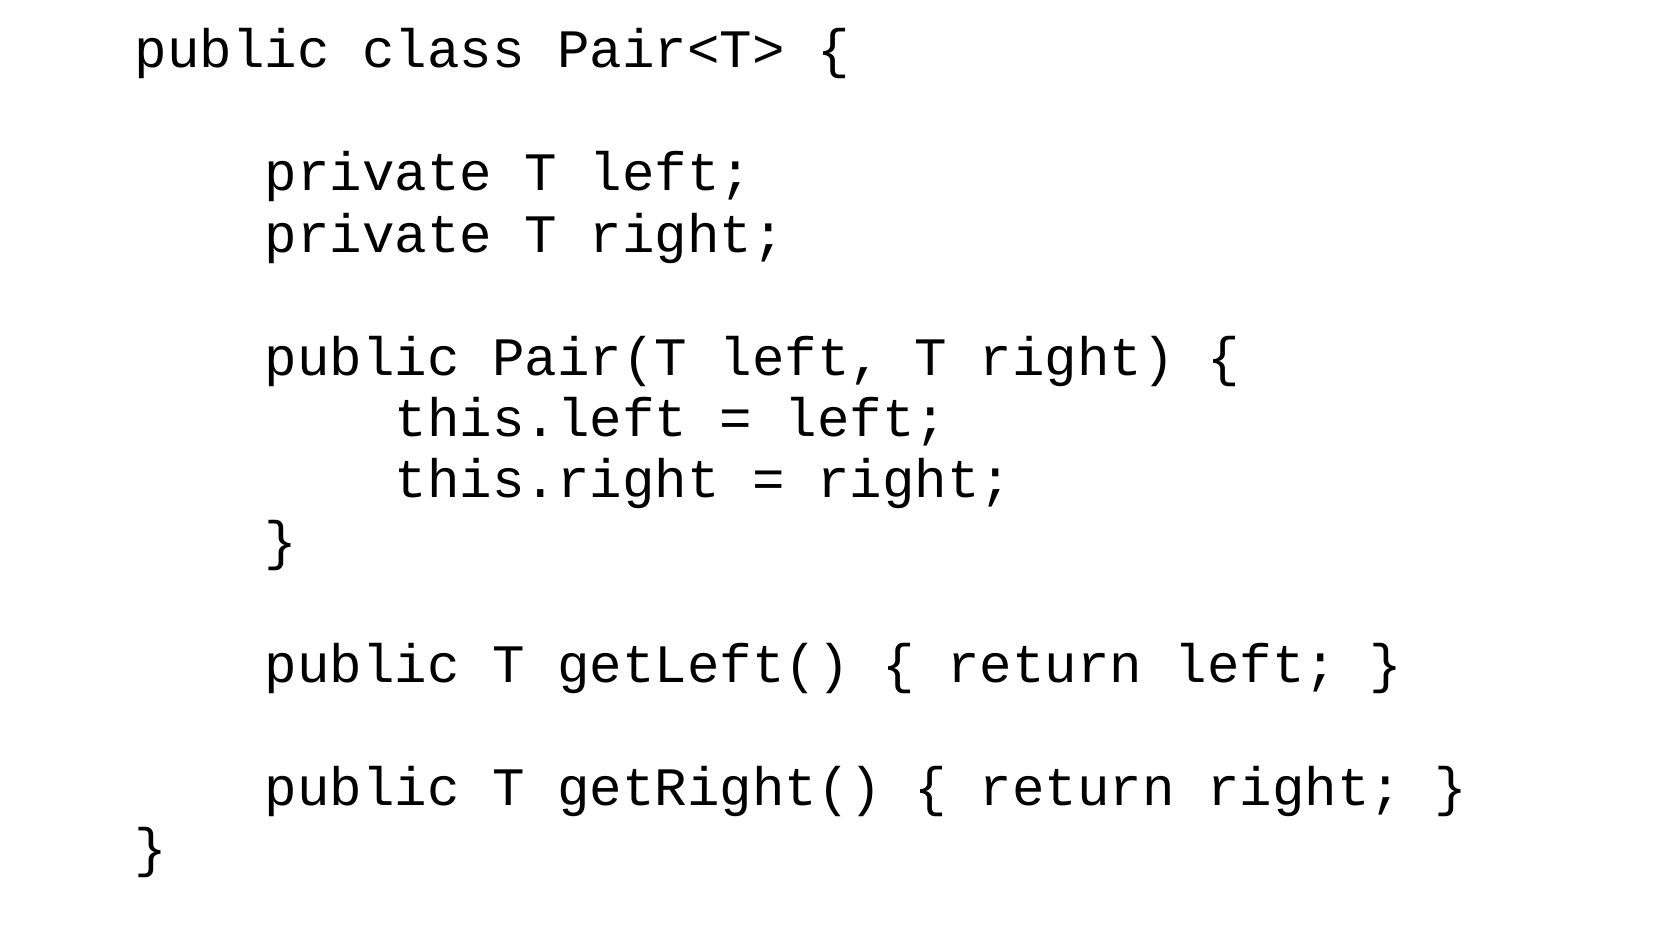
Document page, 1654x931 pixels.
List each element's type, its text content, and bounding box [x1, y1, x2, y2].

text_box public class Pair<T> { private T left; private T right; public Pair(T left, T right) { this.left = left; this.right = right; } public T getLeft() { return left; } public T getRight() { return right; } } [105, 0, 1530, 907]
